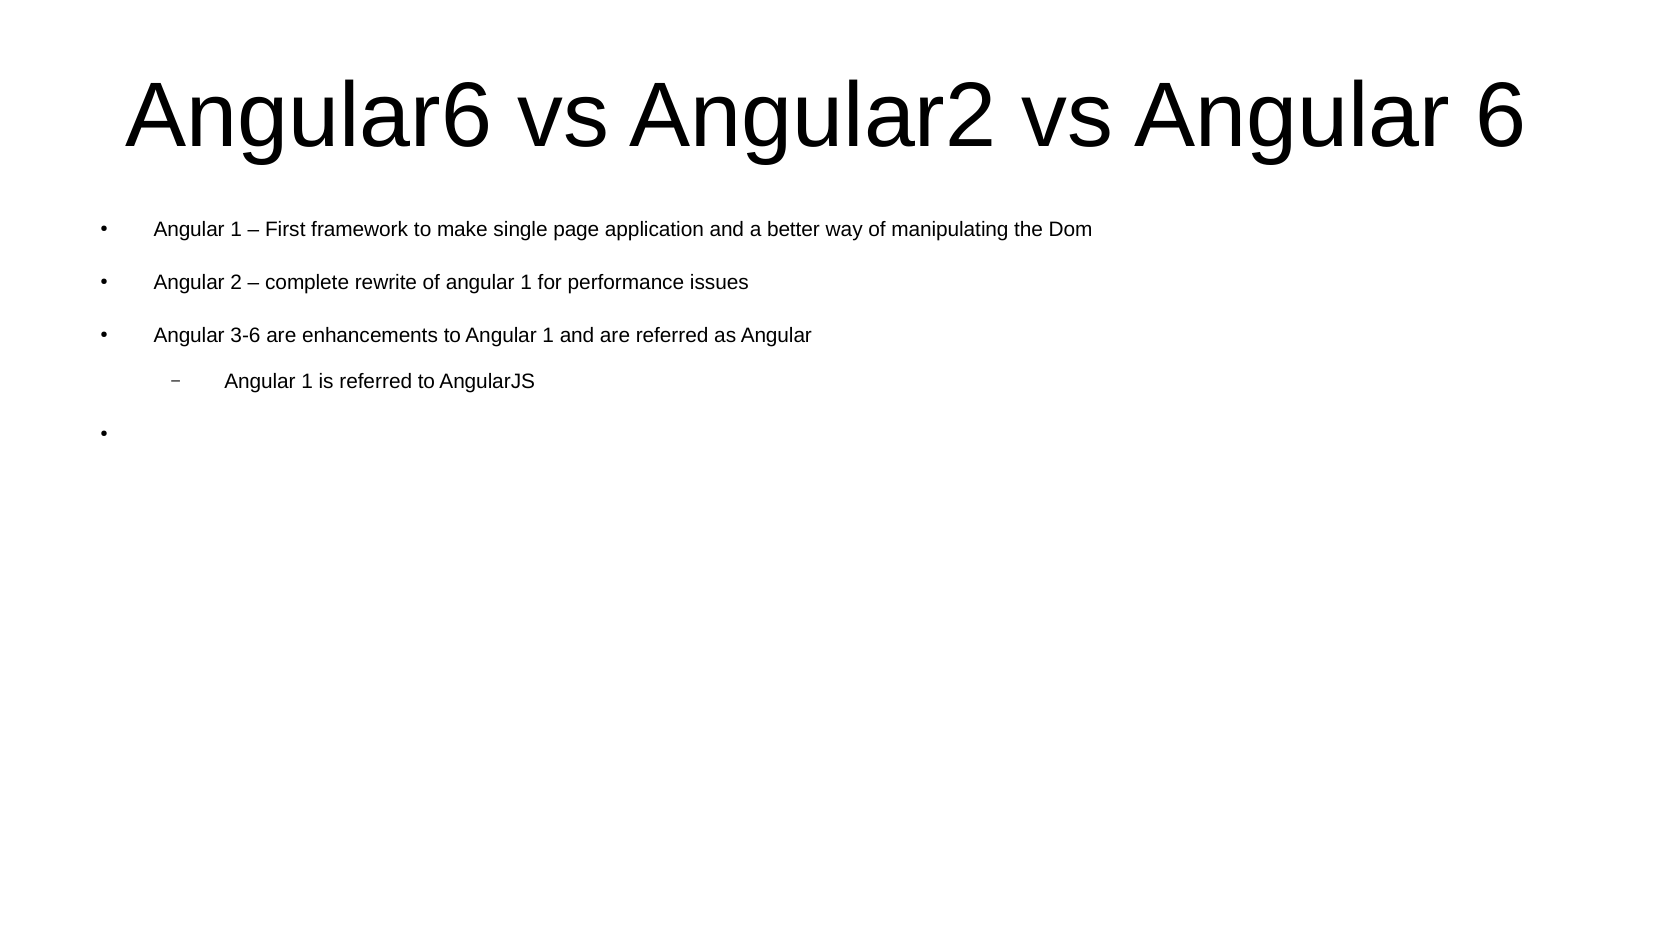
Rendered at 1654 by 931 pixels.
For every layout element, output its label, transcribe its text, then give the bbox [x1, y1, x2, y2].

list Angular 1 – First framework to make single page application and a better way of manipulating the Dom Angular 2 – complete rewrite of angular 1 for performance issues Angular 3-6 are enhancements to Angular 1 and are referred as Angular Angular 1 is referred to AngularJS [82, 217, 1576, 916]
title Angular6 vs Angular2 vs Angular 6 [82, 37, 1571, 193]
